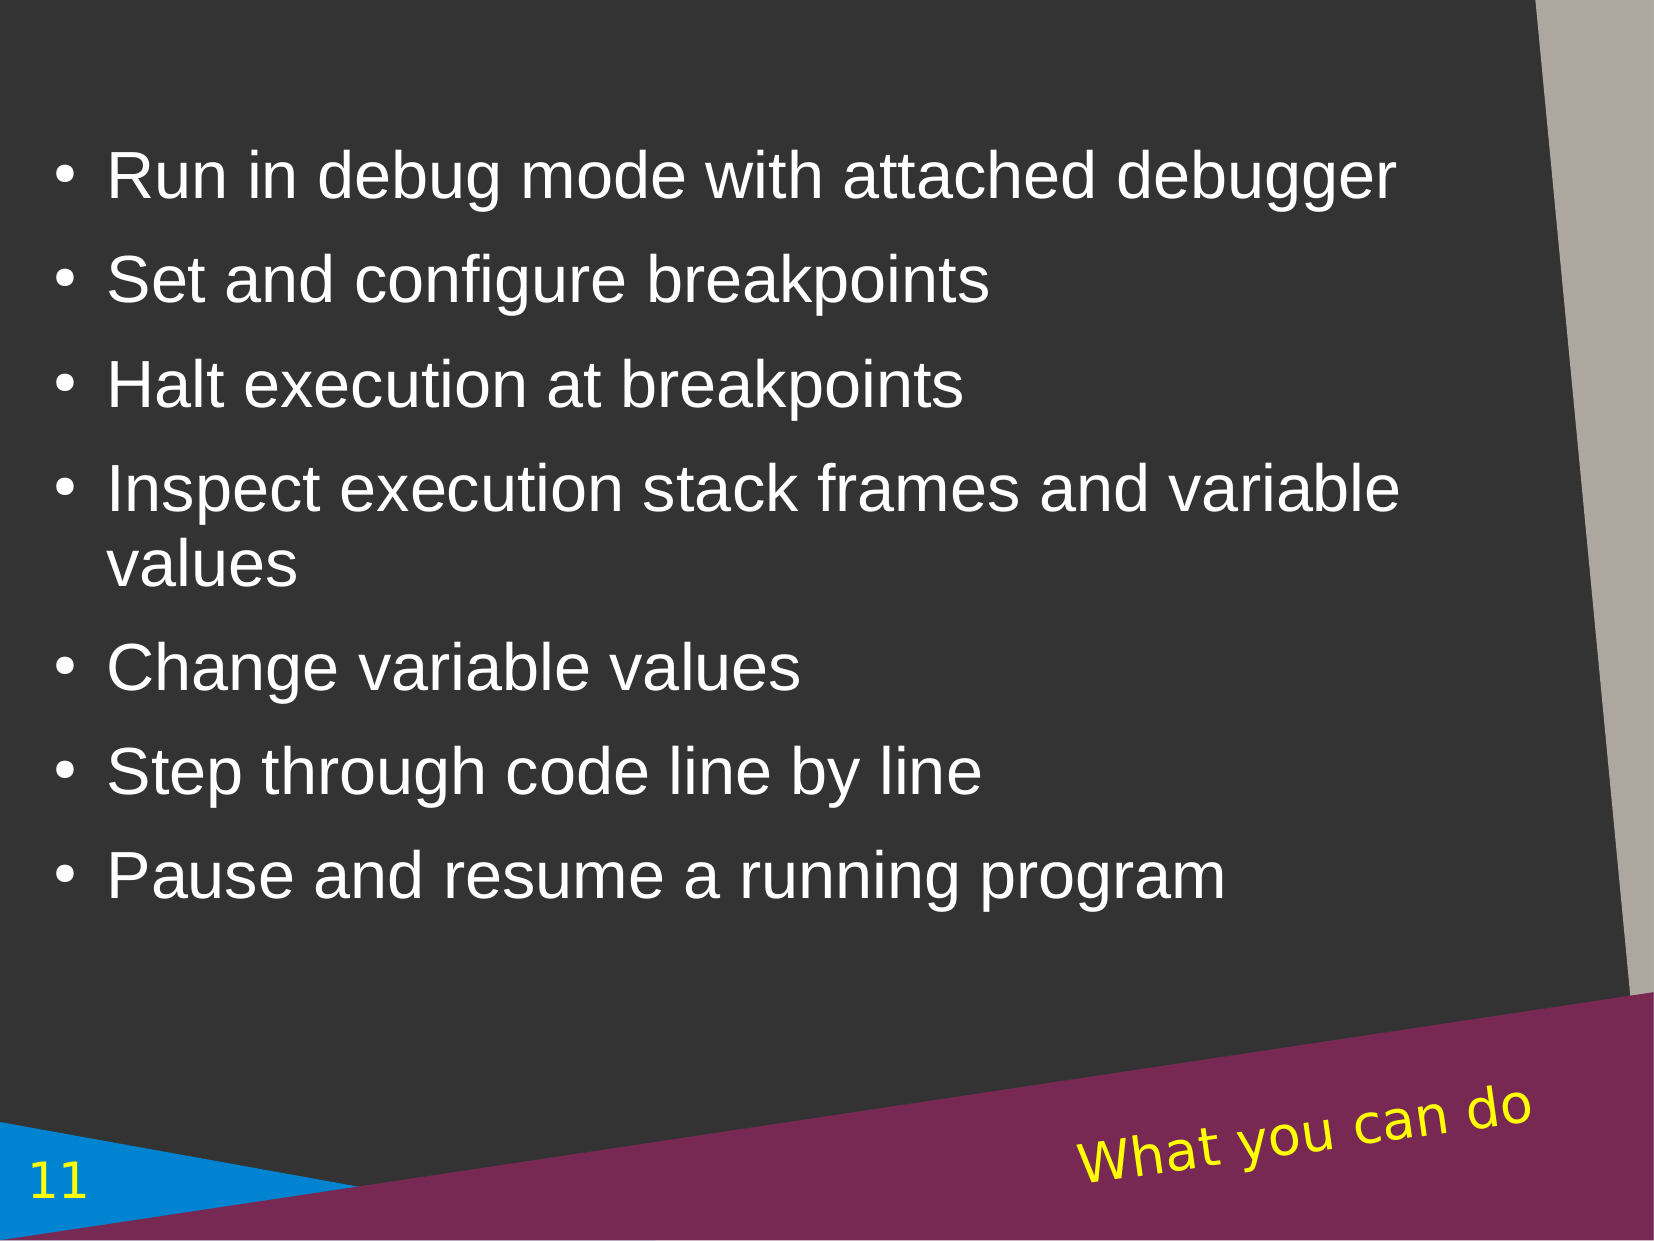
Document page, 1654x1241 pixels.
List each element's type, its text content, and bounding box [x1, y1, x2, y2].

list Run in debug mode with attached debugger Set and configure breakpoints Halt execution at breakpoints Inspect execution stack frames and variable values Change variable values Step through code line by line Pause and resume a running program [35, 59, 1524, 993]
title What you can do [956, 995, 1654, 1241]
